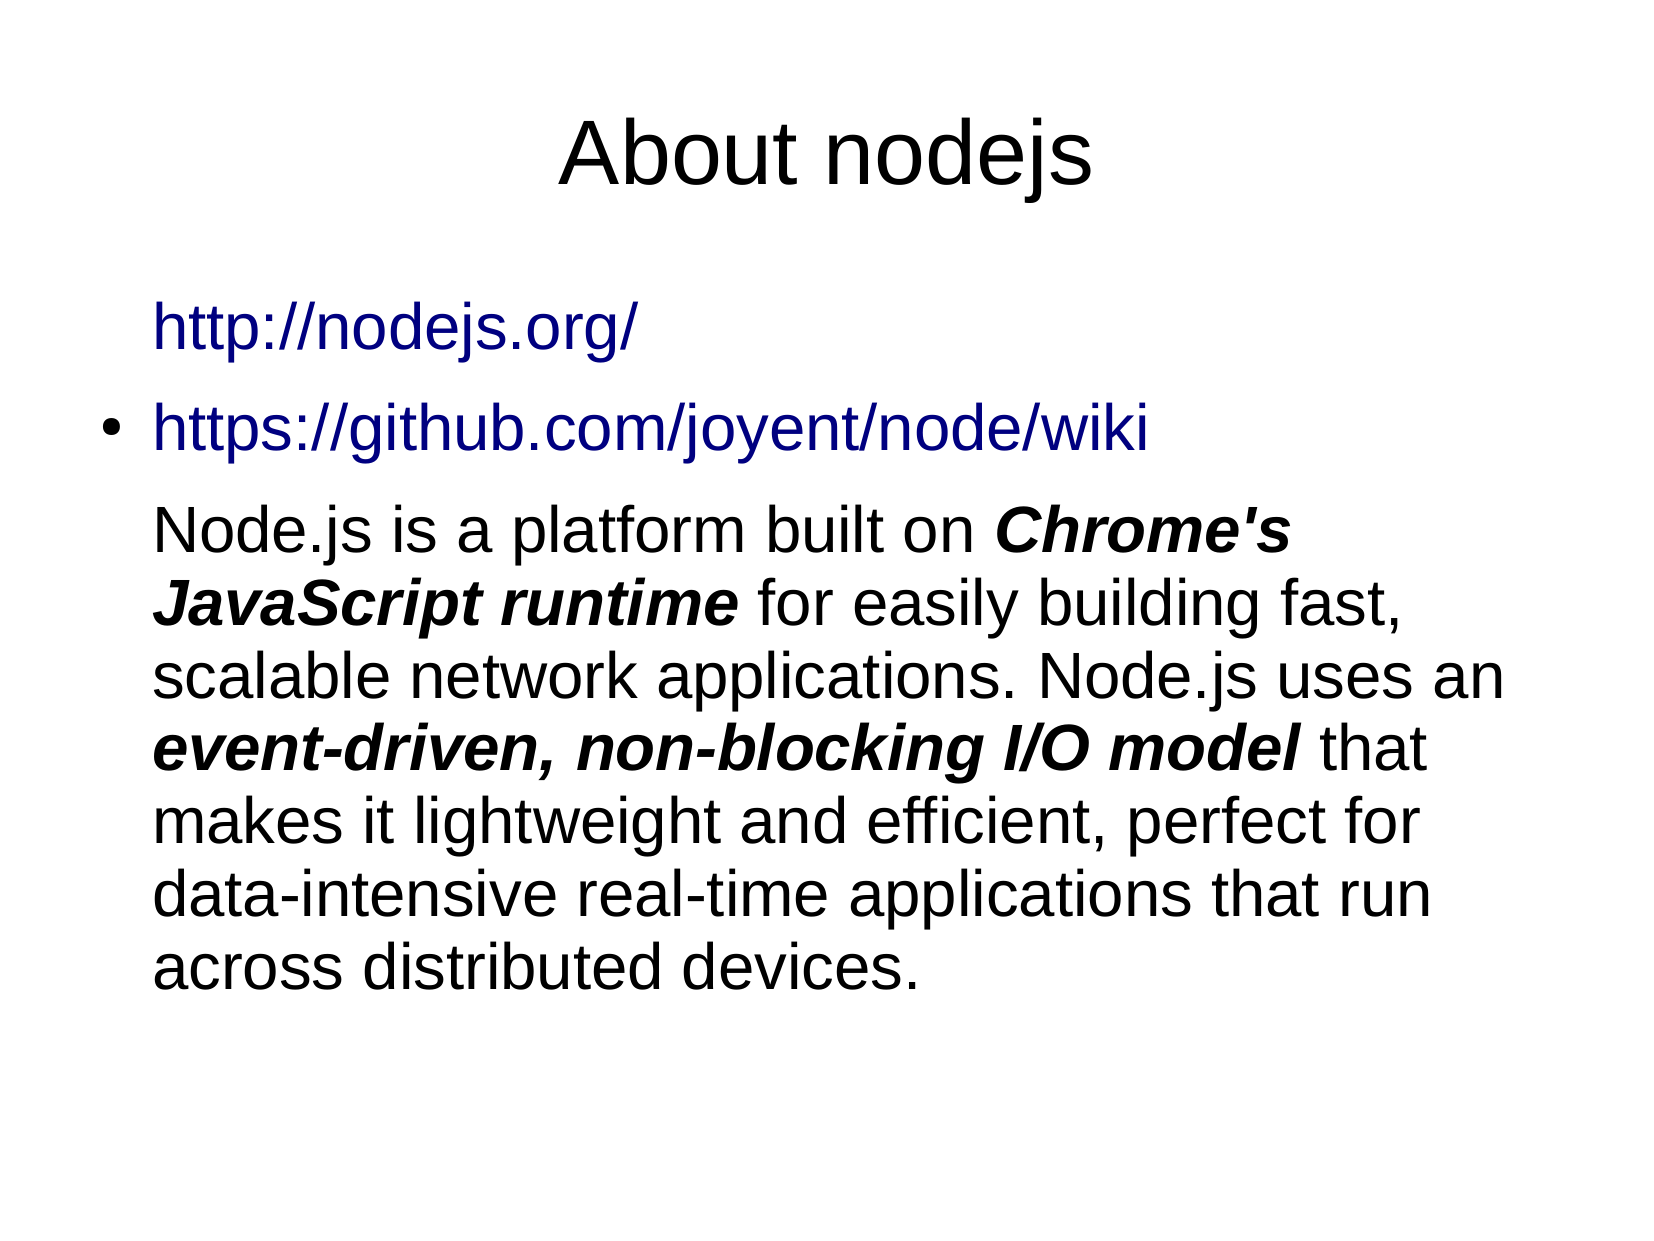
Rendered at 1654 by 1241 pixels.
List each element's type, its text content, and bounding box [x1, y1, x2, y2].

list http://nodejs.org/ https://github.com/joyent/node/wiki Node.js is a platform built on Chrome's JavaScript runtime for easily building fast, scalable network applications. Node.js uses an event-driven, non-blocking I/O model that makes it lightweight and efficient, perfect for data-intensive real-time applications that run across distributed devices. [82, 290, 1538, 1010]
title About nodejs [82, 49, 1571, 257]
